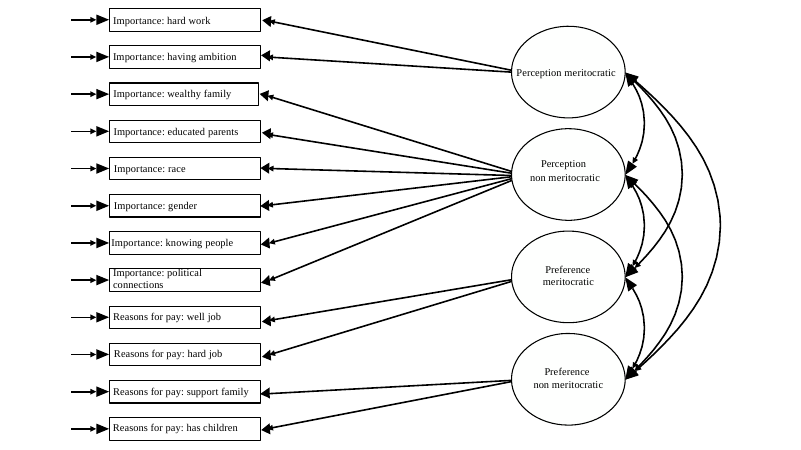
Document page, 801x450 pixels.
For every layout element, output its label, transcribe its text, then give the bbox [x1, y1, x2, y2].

text_box [261, 315, 271, 327]
text_box [616, 255, 624, 299]
text_box [96, 274, 109, 286]
text_box [261, 423, 271, 435]
text_box [261, 237, 270, 249]
text_box [262, 16, 272, 28]
text_box Preference non meritocratic [501, 347, 625, 409]
text_box [531, 335, 606, 347]
text_box [261, 162, 270, 174]
text_box [259, 90, 269, 102]
text_box [96, 386, 109, 397]
text_box [526, 305, 611, 322]
text_box [261, 387, 270, 399]
text_box [626, 262, 639, 292]
text_box [261, 199, 270, 212]
text_box Importance: knowing people [109, 231, 245, 255]
text_box Importance: race [85, 157, 192, 180]
text_box [528, 102, 609, 117]
text_box [527, 27, 610, 43]
text_box [261, 50, 271, 62]
text_box [262, 349, 272, 361]
text_box Importance: educated parents [113, 120, 255, 143]
text_box [513, 259, 518, 295]
text_box Perception meritocratic [511, 43, 620, 102]
text_box [96, 237, 109, 249]
text_box [261, 128, 271, 140]
text_box Importance: gender [91, 194, 259, 217]
text_box [96, 88, 107, 100]
text_box Reasons for pay: well job [103, 305, 239, 329]
text_box Importance: having ambition [110, 45, 261, 69]
text_box [96, 312, 103, 323]
text_box [620, 57, 624, 87]
text_box [96, 126, 109, 137]
text_box Reasons for pay: support family [110, 384, 261, 400]
text_box Importance: wealthy family [107, 82, 259, 106]
text_box Reasons for pay: hard job [105, 343, 241, 366]
text_box [536, 210, 601, 219]
text_box [261, 275, 271, 287]
text_box Importance: hard work [97, 9, 233, 33]
text_box Perception non meritocratic [498, 132, 621, 210]
text_box Importance: political connections [110, 273, 255, 285]
text_box [529, 232, 608, 246]
text_box [96, 349, 105, 360]
text_box [96, 423, 109, 435]
text_box Reasons for pay: has children [112, 416, 253, 440]
text_box [626, 160, 639, 190]
text_box [96, 51, 109, 63]
text_box Preference meritocratic [518, 246, 616, 305]
text_box [626, 365, 639, 380]
text_box [528, 409, 609, 424]
text_box [626, 72, 639, 87]
